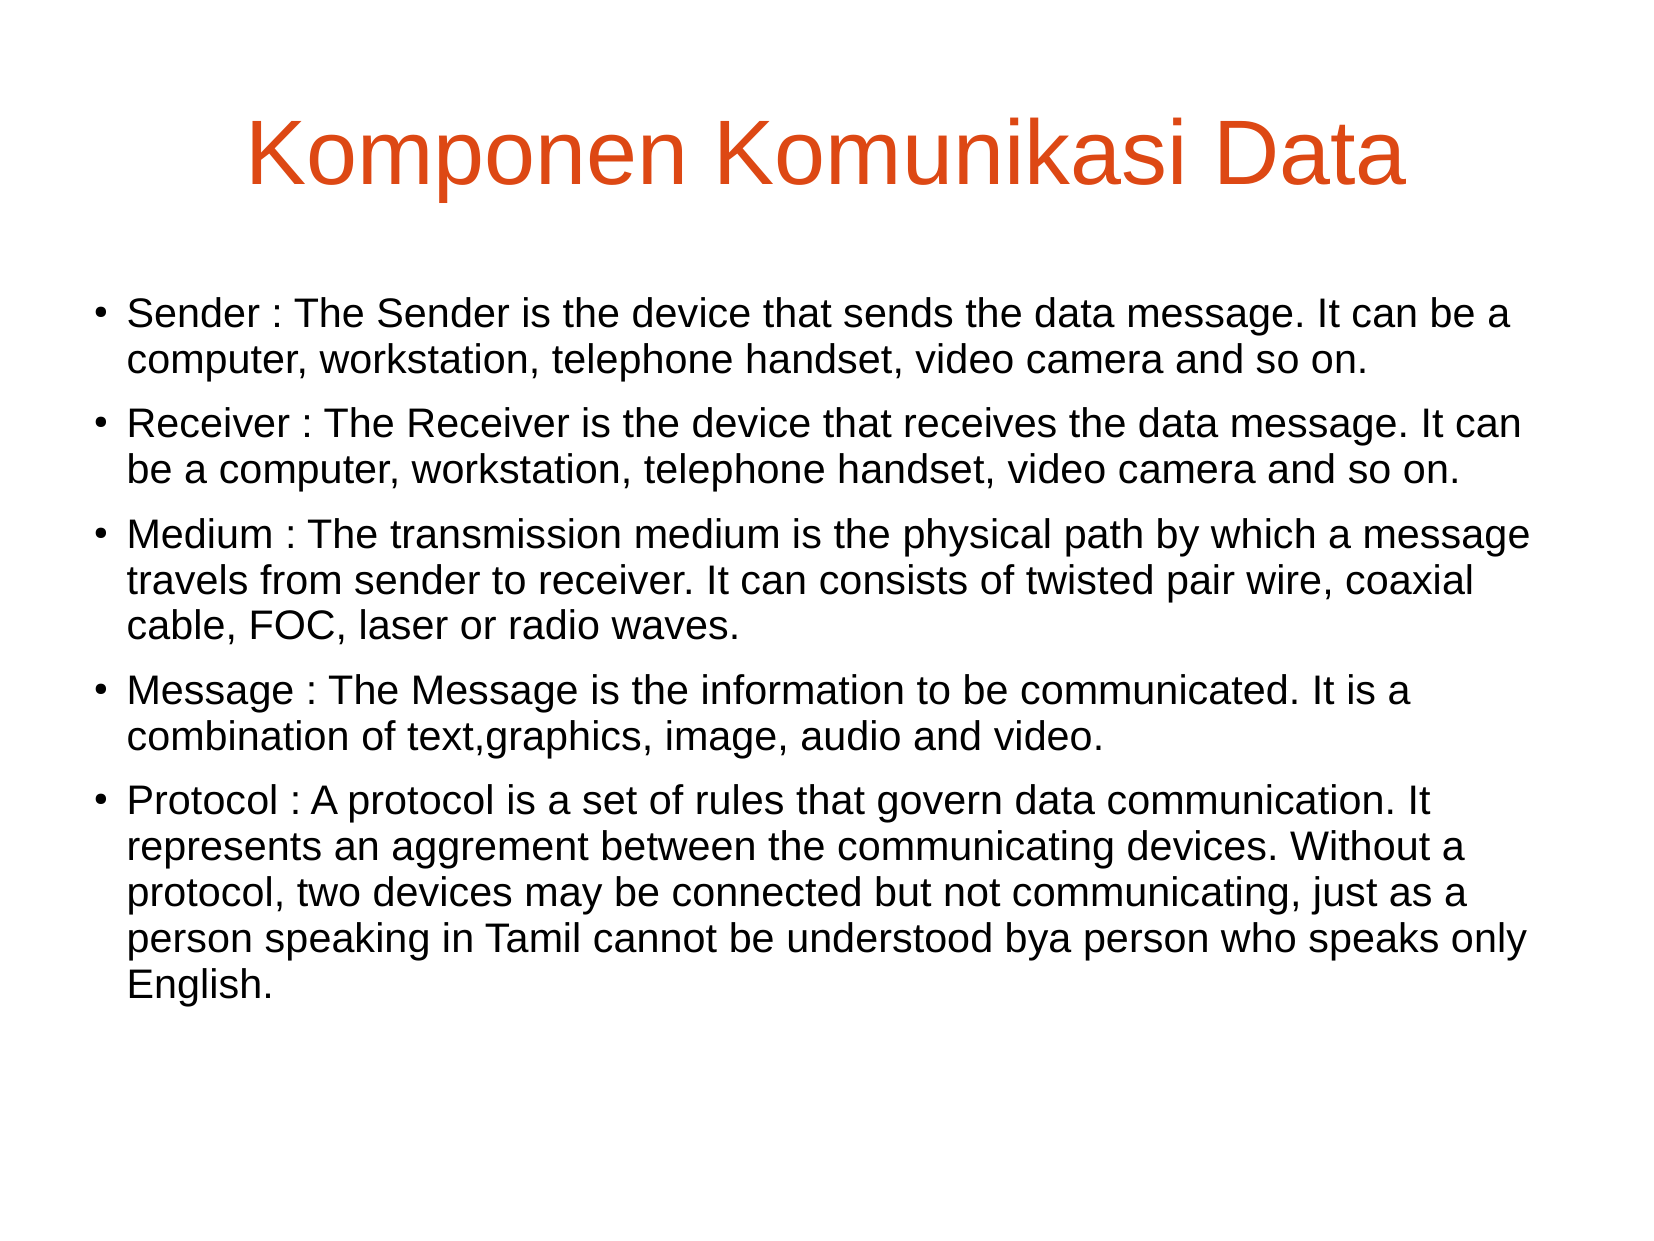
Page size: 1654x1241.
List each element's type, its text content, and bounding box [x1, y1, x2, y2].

title Komponen Komunikasi Data [82, 49, 1571, 257]
list Sender : The Sender is the device that sends the data message. It can be a computer, workstation, telephone handset, video camera and so on. Receiver : The Receiver is the device that receives the data message. It can be a computer, workstation, telephone handset, video camera and so on. Medium : The transmission medium is the physical path by which a message travels from sender to receiver. It can consists of twisted pair wire, coaxial cable, FOC, laser or radio waves. Message : The Message is the information to be communicated. It is a combination of text,graphics, image, audio and video. Protocol : A protocol is a set of rules that govern data communication. It represents an aggrement between the communicating devices. Without a protocol, two devices may be connected but not communicating, just as a person speaking in Tamil cannot be understood bya person who speaks only English. [82, 290, 1571, 1010]
